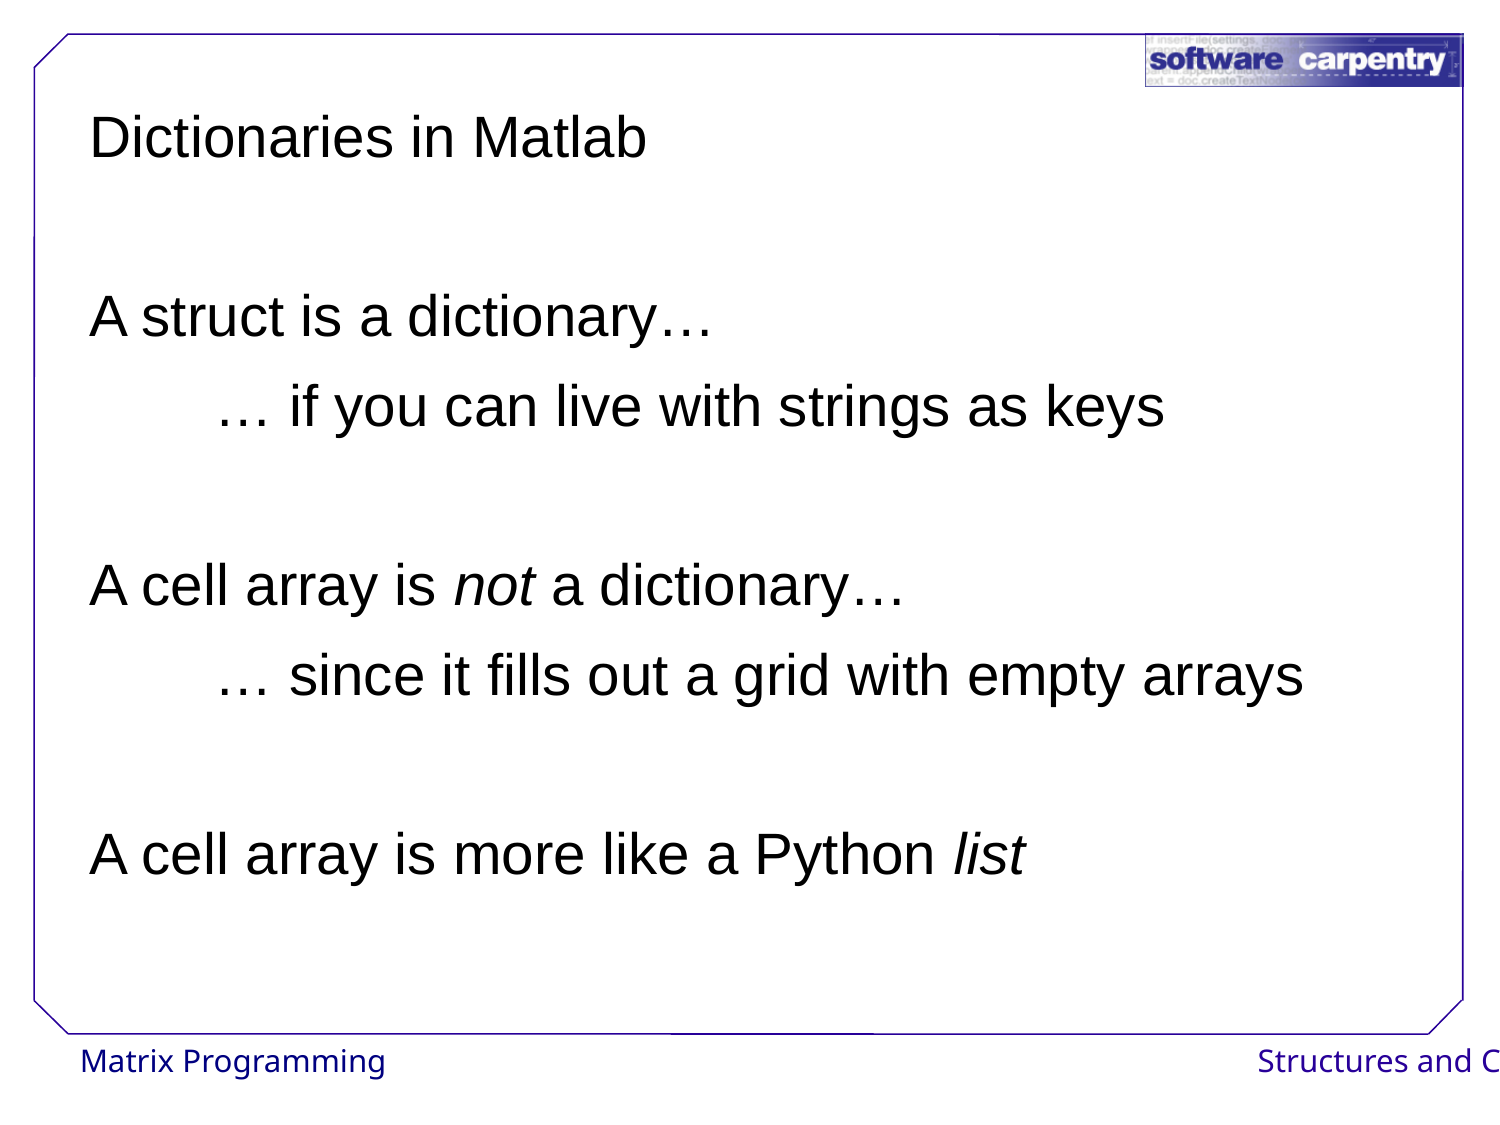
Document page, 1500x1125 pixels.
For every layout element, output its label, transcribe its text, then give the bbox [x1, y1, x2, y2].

list Dictionaries in Matlab A struct is a dictionary… … if you can live with strings as keys A cell array is not a dictionary… … since it fills out a grid with empty arrays A cell array is more like a Python list [75, 99, 1425, 1013]
picture [1145, 33, 1464, 87]
